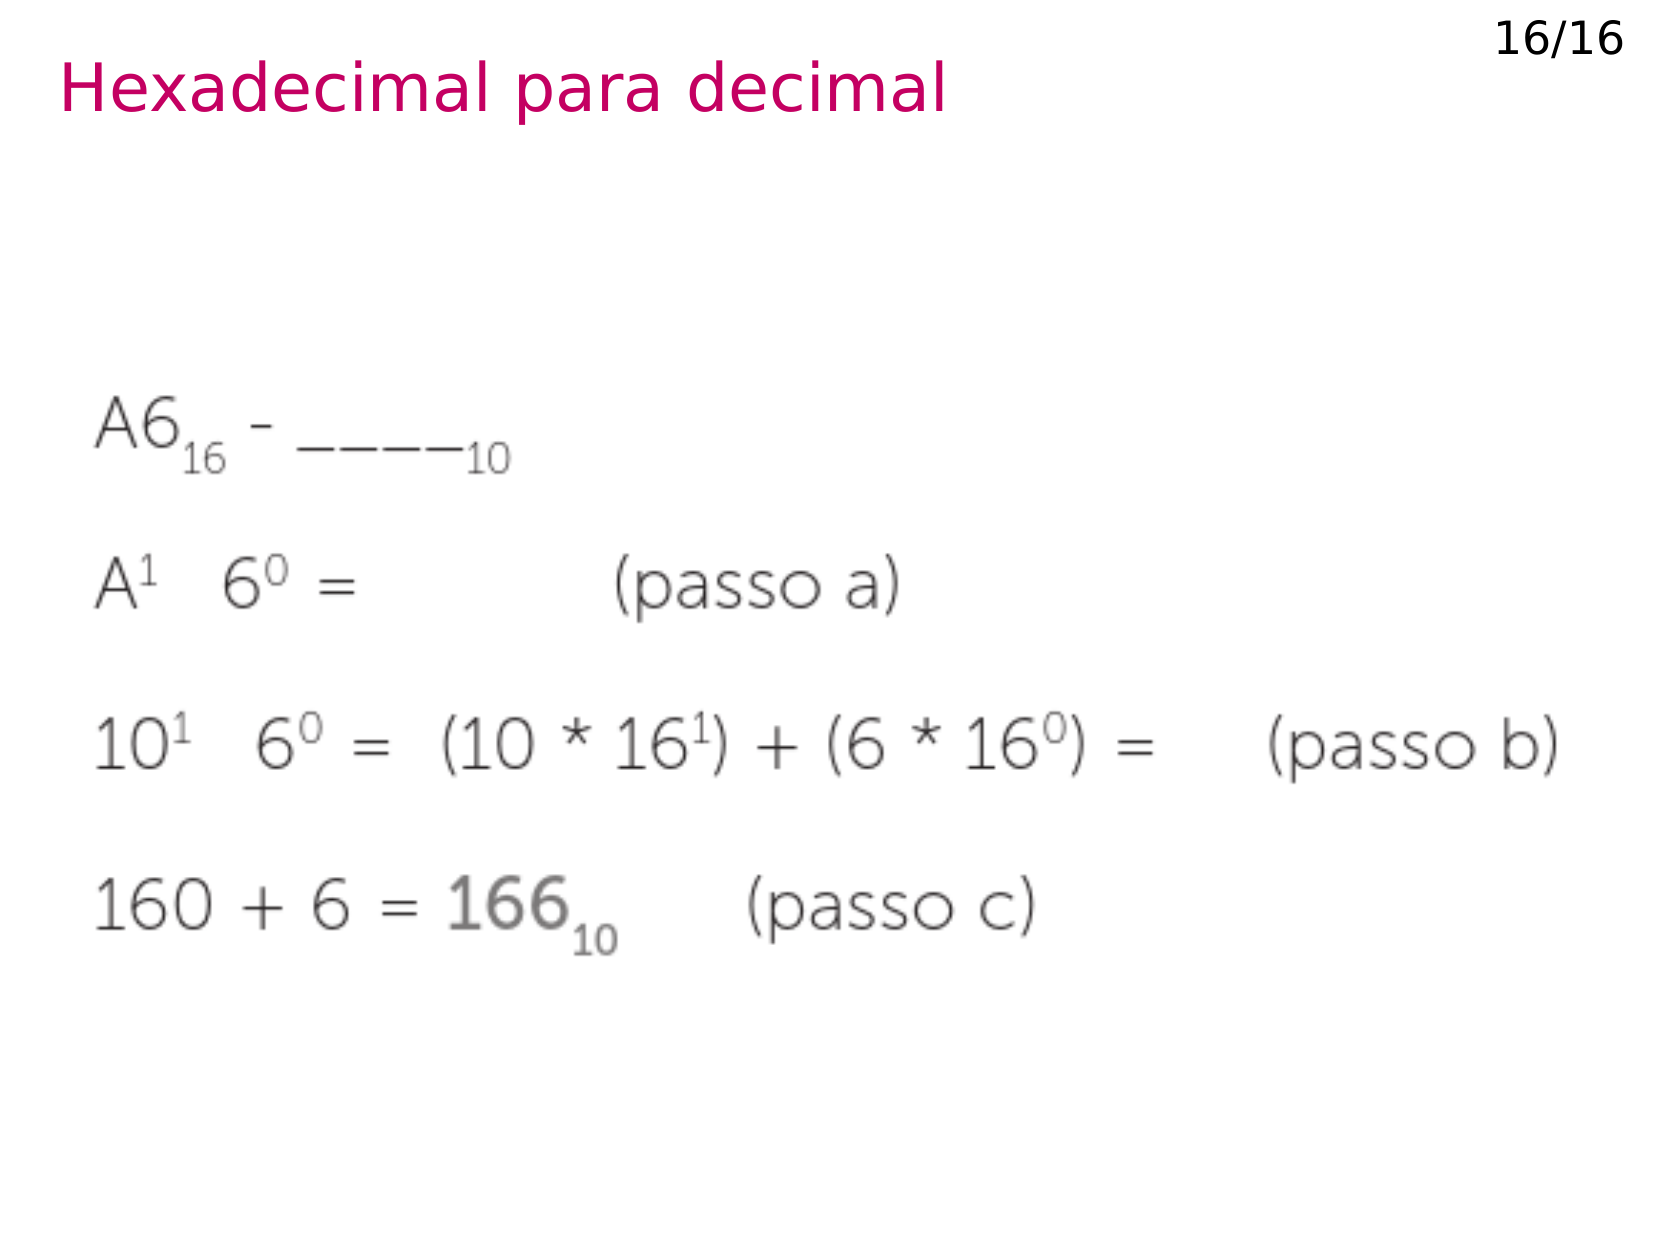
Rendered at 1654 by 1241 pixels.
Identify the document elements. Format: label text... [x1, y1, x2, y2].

title Hexadecimal para decimal [59, 29, 1625, 148]
picture [83, 377, 1571, 985]
